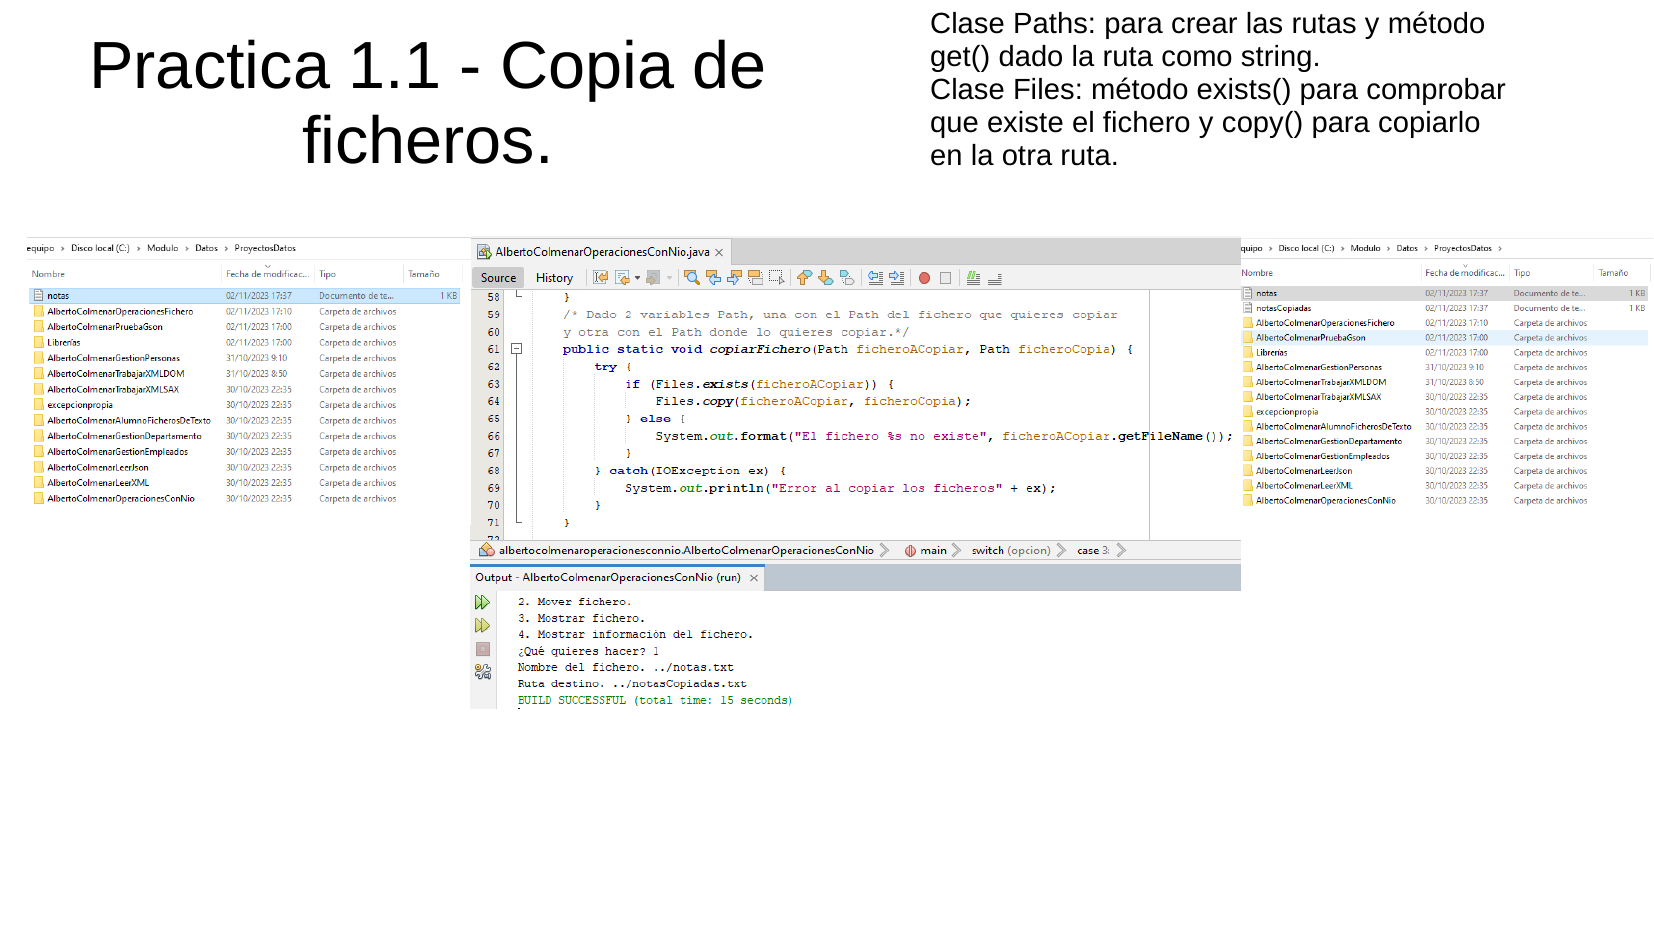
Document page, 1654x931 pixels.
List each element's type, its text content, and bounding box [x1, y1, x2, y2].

title Practica 1.1 - Copia de ficheros. [0, 0, 857, 206]
picture [27, 236, 1654, 709]
text_box Clase Paths: para crear las rutas y método get() dado la ruta como string. Clase Files: método exists() para comprobar que existe el fichero y copy() para copiarlo en la otra ruta. [915, 0, 1536, 179]
